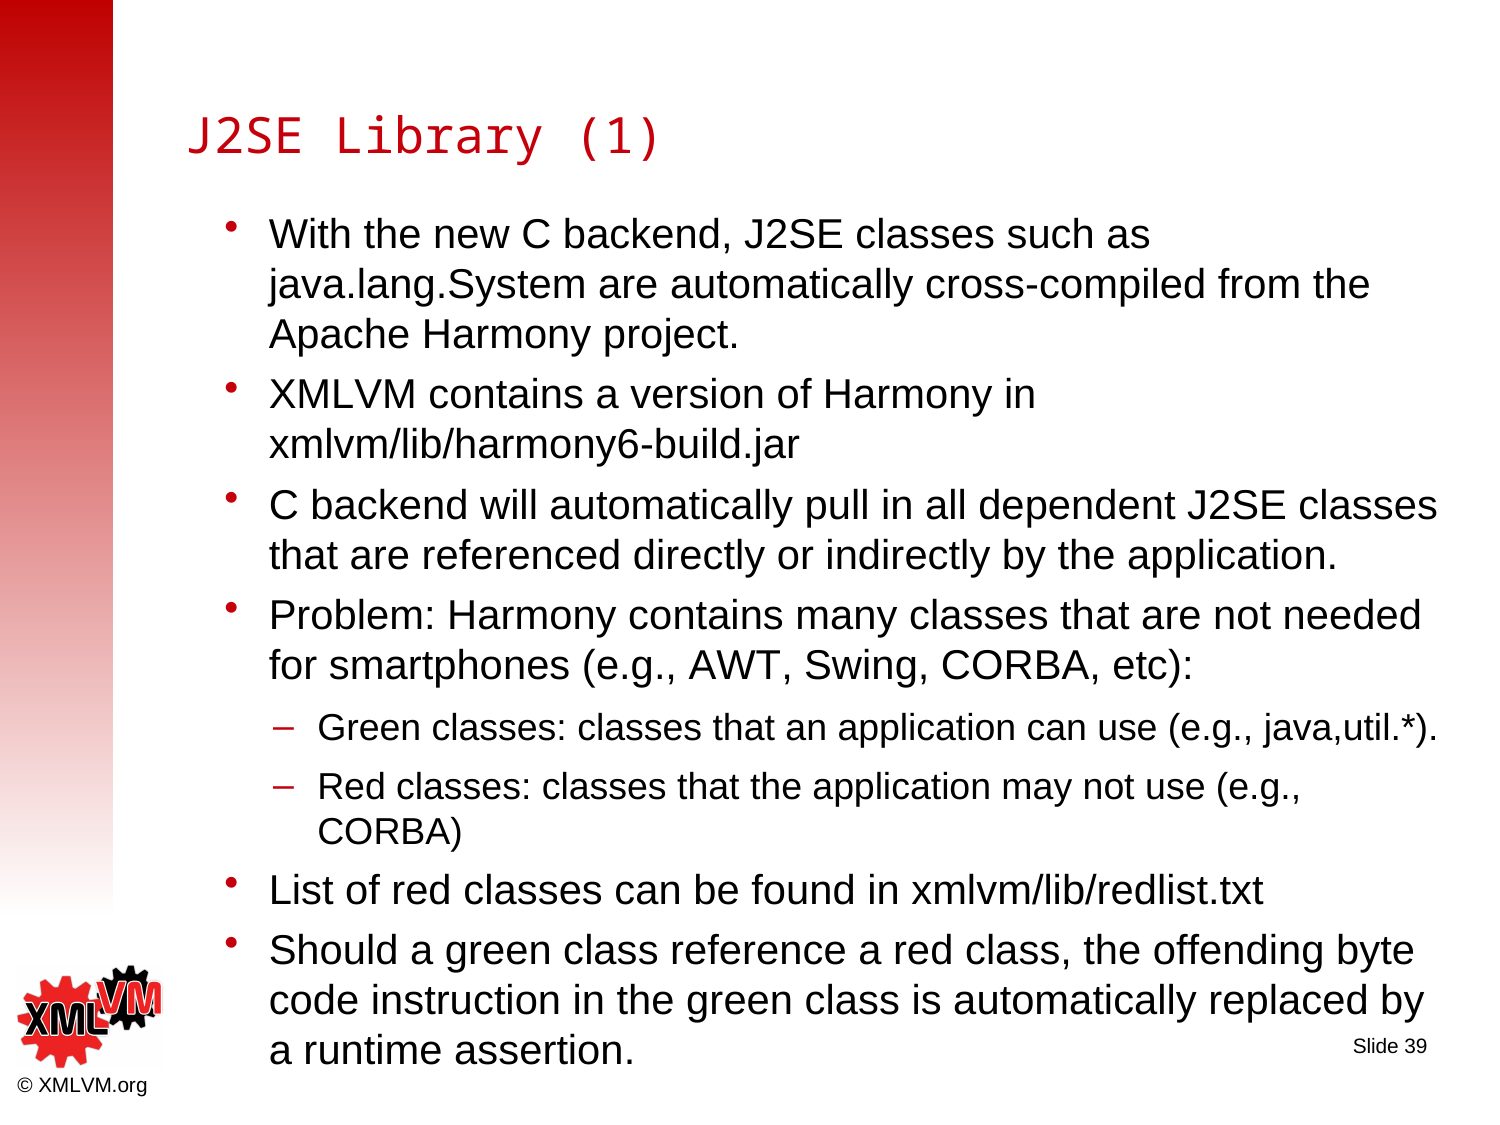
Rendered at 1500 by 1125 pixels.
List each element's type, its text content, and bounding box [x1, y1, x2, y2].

title J2SE Library (1) [170, 74, 1447, 200]
list With the new C backend, J2SE classes such as java.lang.System are automatically cross-compiled from the Apache Harmony project. XMLVM contains a version of Harmony in xmlvm/lib/harmony6-build.jar C backend will automatically pull in all dependent J2SE classes that are referenced directly or indirectly by the application. Problem: Harmony contains many classes that are not needed for smartphones (e.g., AWT, Swing, CORBA, etc): Green classes: classes that an application can use (e.g., java,util.*). Red classes: classes that the application may not use (e.g., CORBA) List of red classes can be found in xmlvm/lib/redlist.txt Should a green class reference a red class, the offending byte code instruction in the green class is automatically replaced by a runtime assertion. [224, 206, 1447, 1074]
picture [16, 964, 164, 1069]
